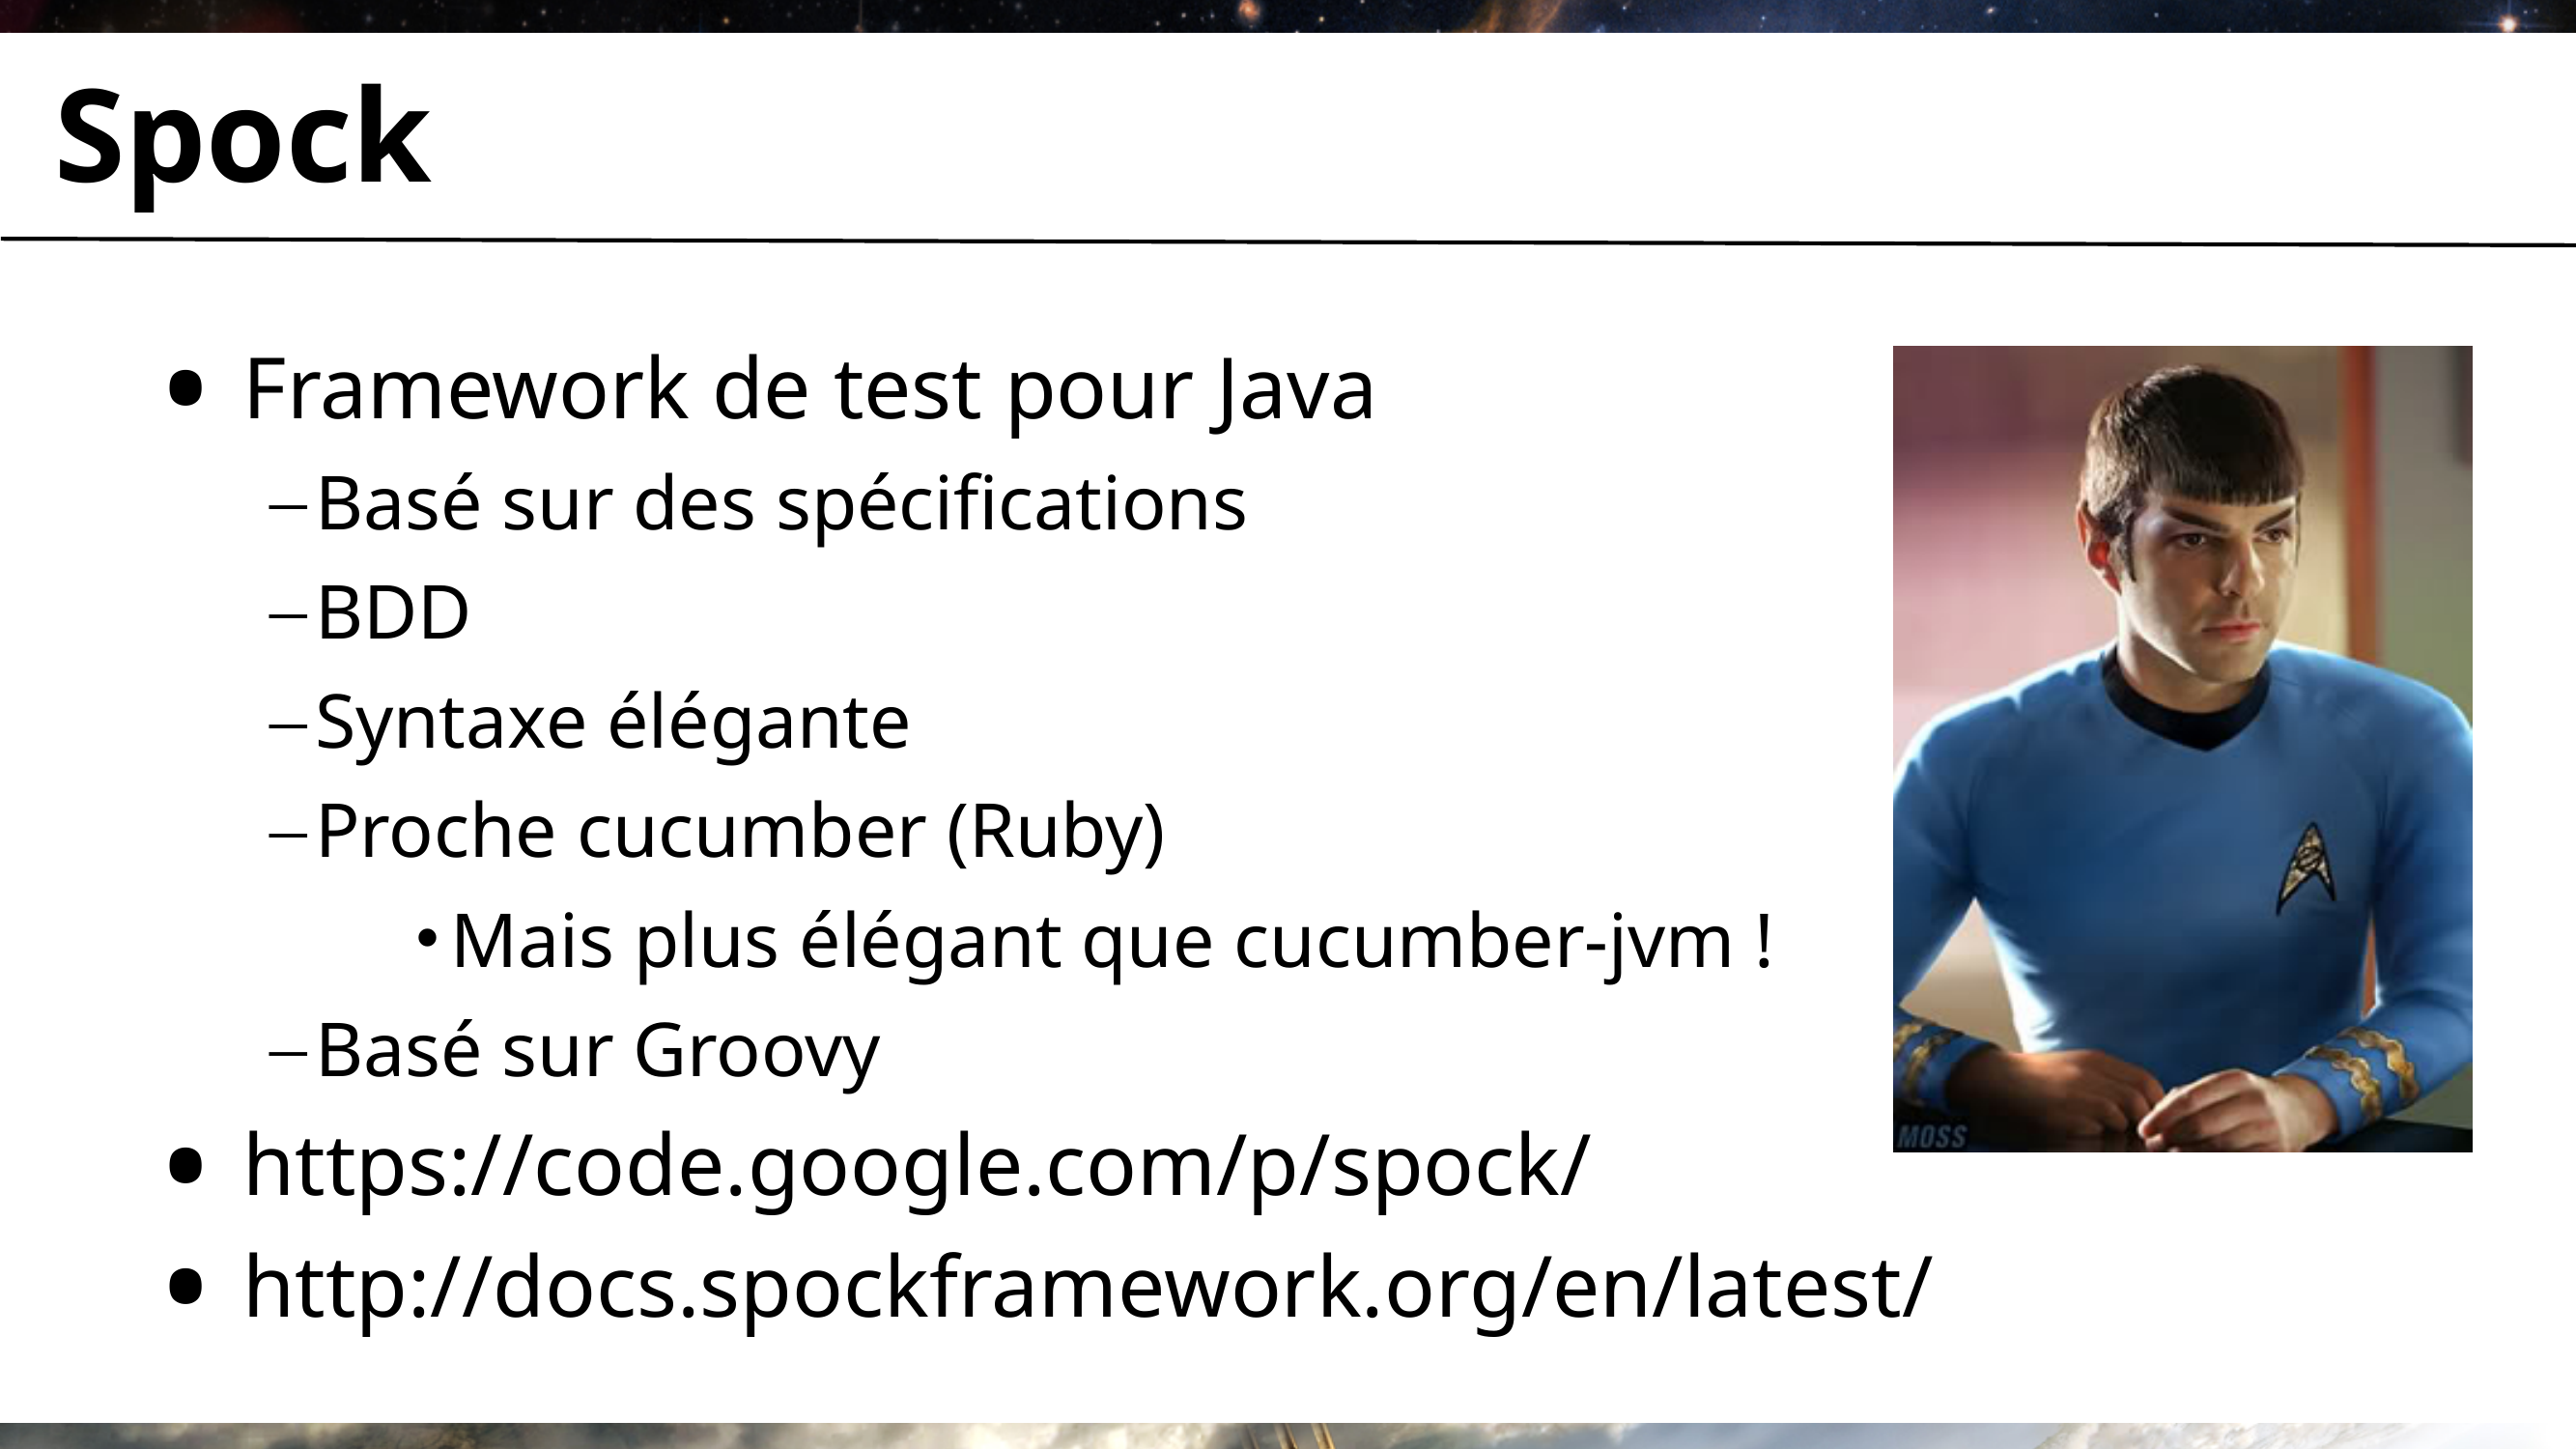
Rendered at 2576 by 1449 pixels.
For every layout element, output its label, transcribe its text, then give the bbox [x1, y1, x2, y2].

picture [0, 0, 2576, 33]
title Spock [45, 12, 2528, 250]
list Framework de test pour Java Basé sur des spécifications BDD Syntaxe élégante Proche cucumber (Ruby) Mais plus élégant que cucumber-jvm ! Basé sur Groovy https://code.google.com/p/spock/ http://docs.spockframework.org/en/latest/ [116, 326, 2457, 1387]
picture [0, 1423, 2576, 1449]
picture [1893, 346, 2473, 1152]
